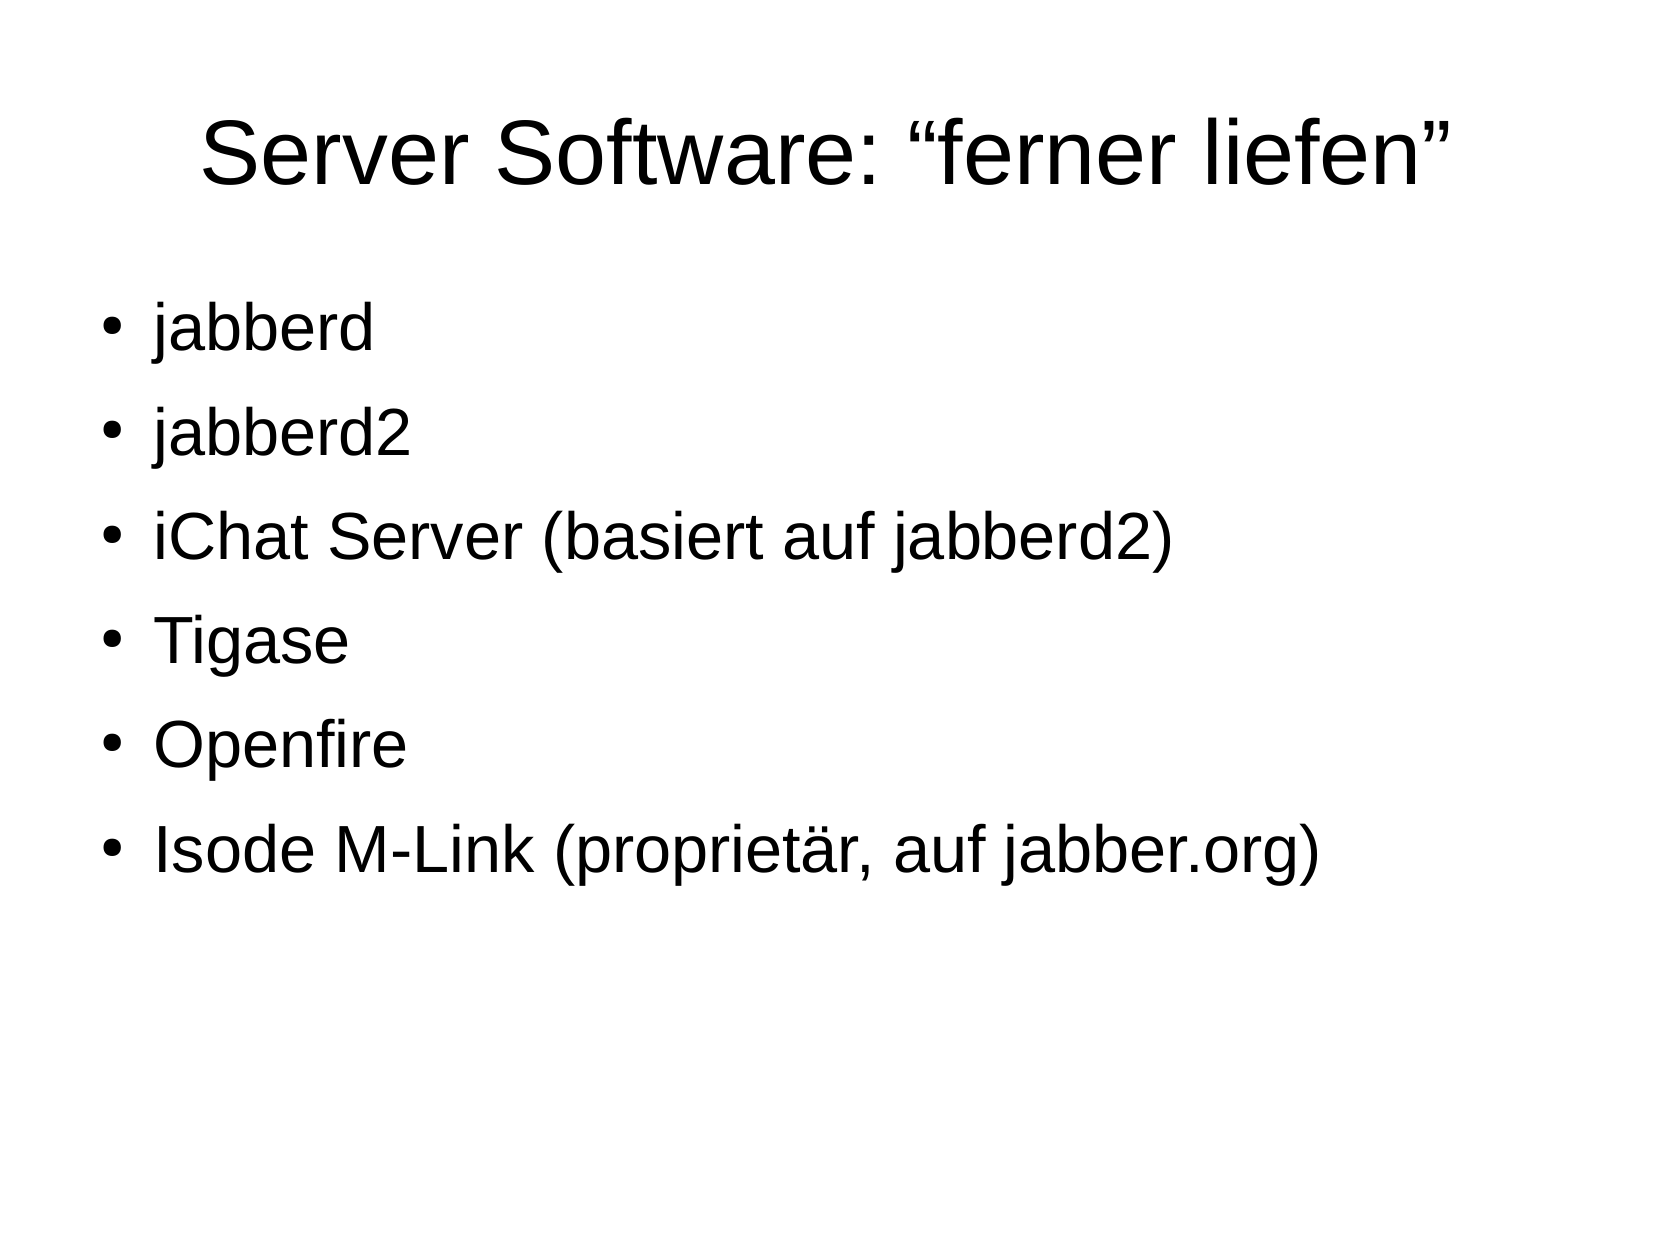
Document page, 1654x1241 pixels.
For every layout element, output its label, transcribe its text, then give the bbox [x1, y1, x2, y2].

list jabberd jabberd2 iChat Server (basiert auf jabberd2) Tigase Openfire Isode M-Link (proprietär, auf jabber.org) [82, 290, 1571, 1010]
title Server Software: “ferner liefen” [82, 49, 1571, 257]
